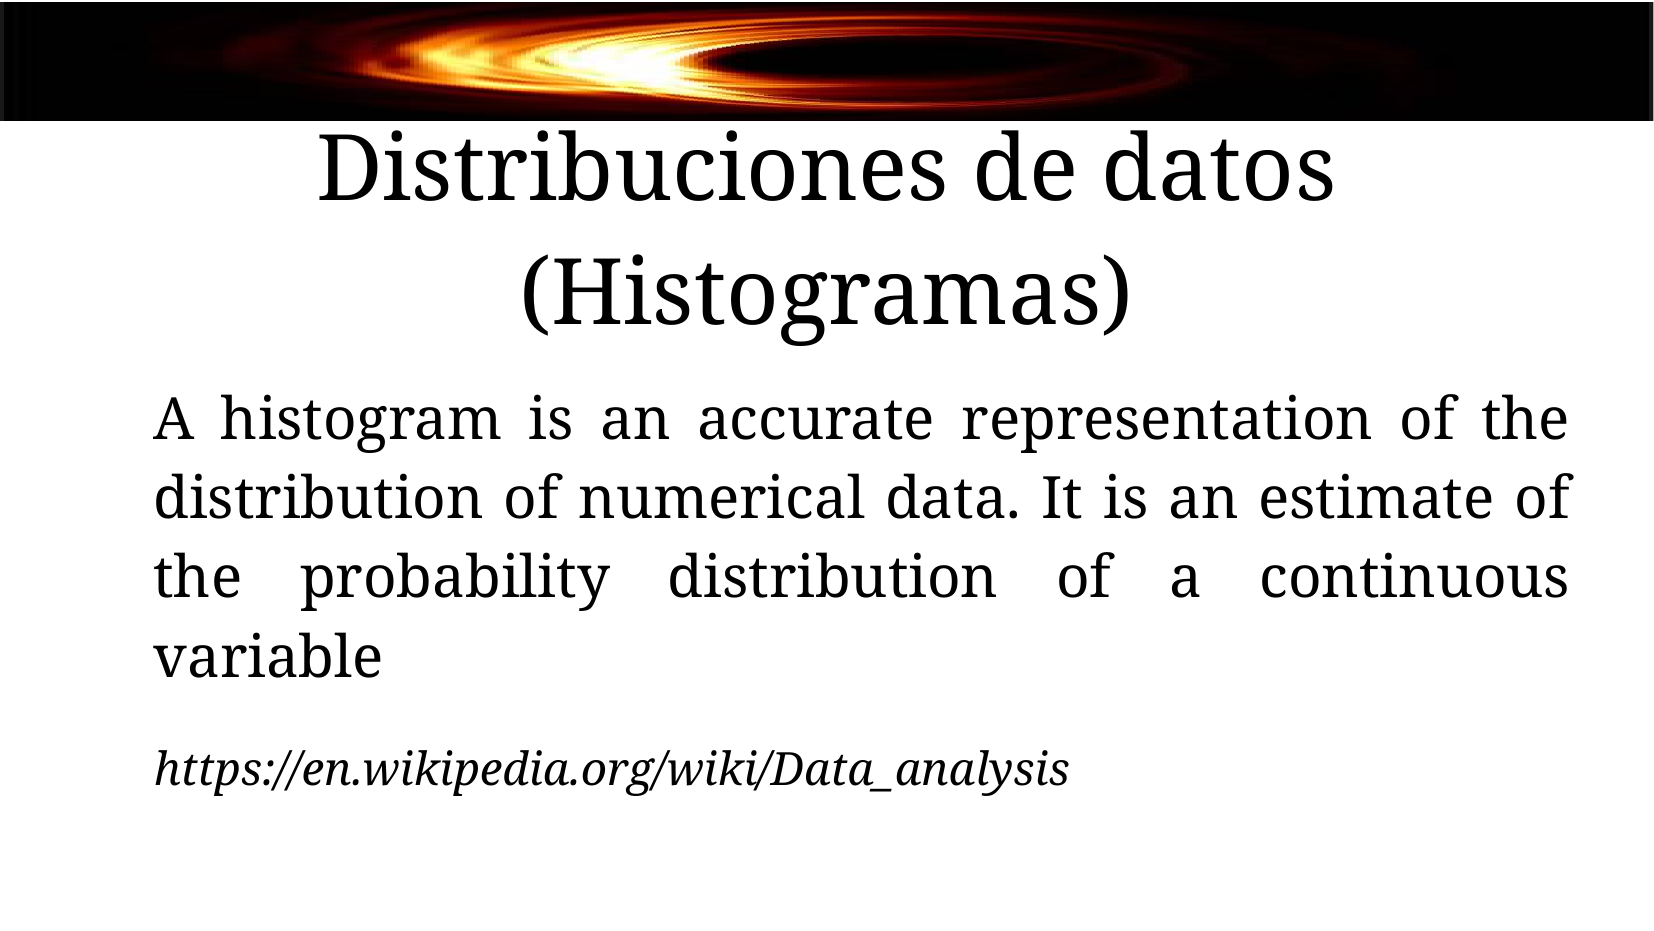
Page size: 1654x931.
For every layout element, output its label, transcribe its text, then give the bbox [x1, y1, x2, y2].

picture [0, 2, 1654, 121]
title Distribuciones de datos (Histogramas) [82, 121, 1571, 335]
list A histogram is an accurate representation of the distribution of numerical data. It is an estimate of the probability distribution of a continuous variable https://en.wikipedia.org/wiki/Data_analysis [82, 377, 1571, 846]
